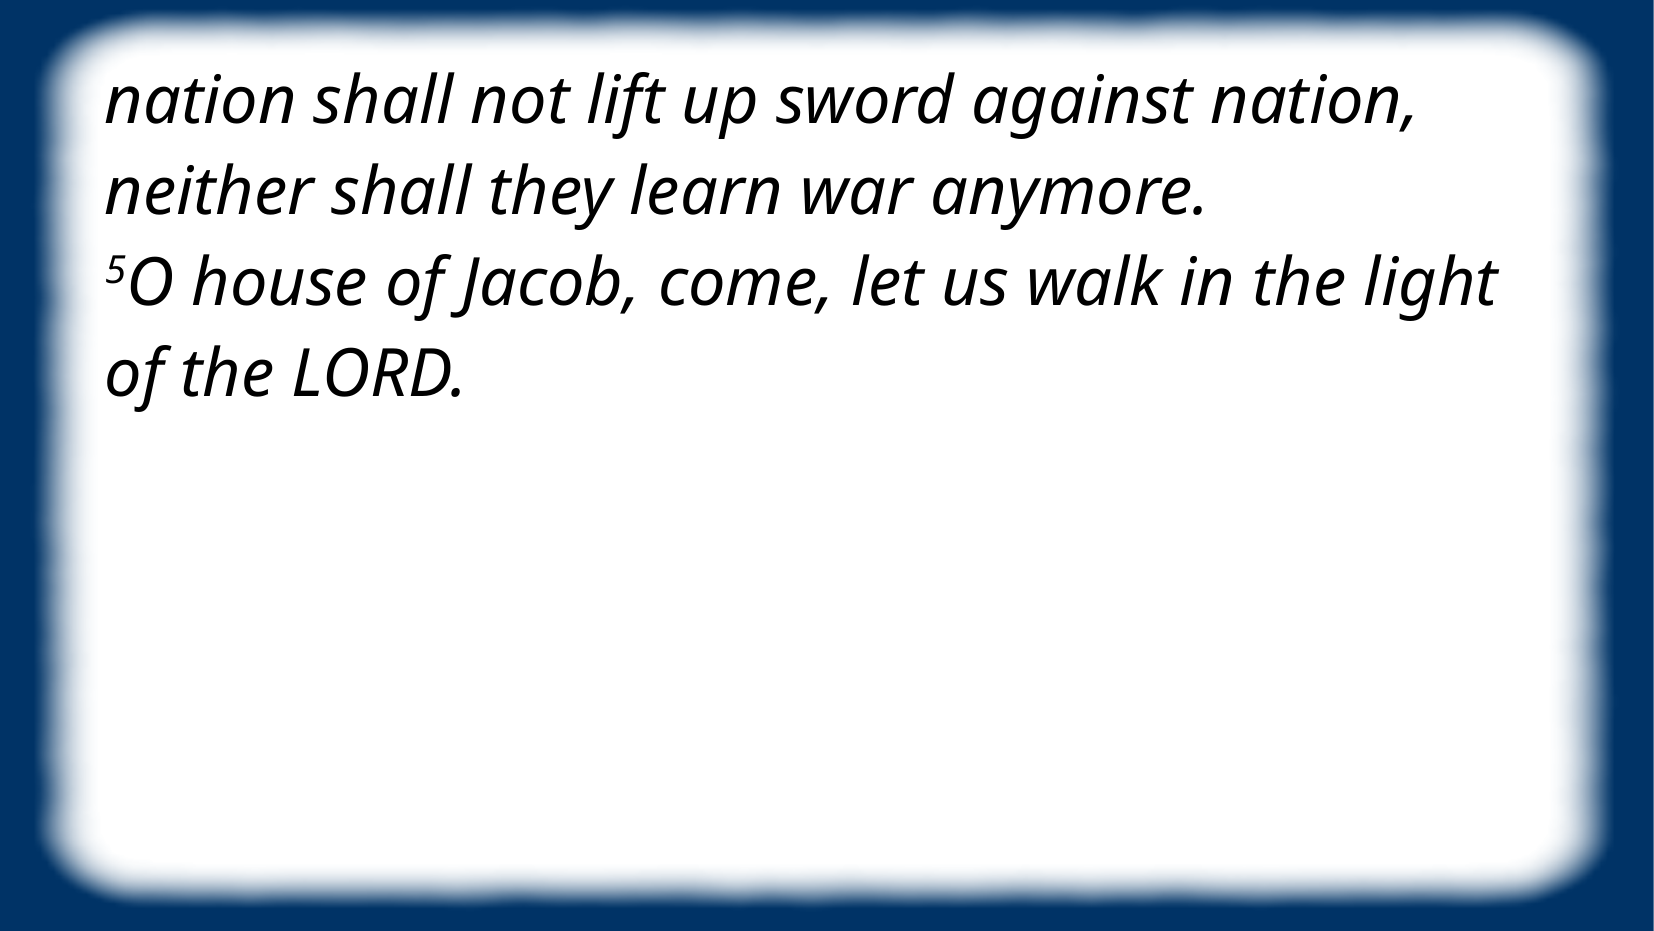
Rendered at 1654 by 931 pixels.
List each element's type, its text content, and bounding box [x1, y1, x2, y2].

text_box nation shall not lift up sword against nation, neither shall they learn war anymore. 5O house of Jacob, come, let us walk in the light of the LORD. [90, 45, 1561, 415]
picture [0, 0, 1654, 931]
